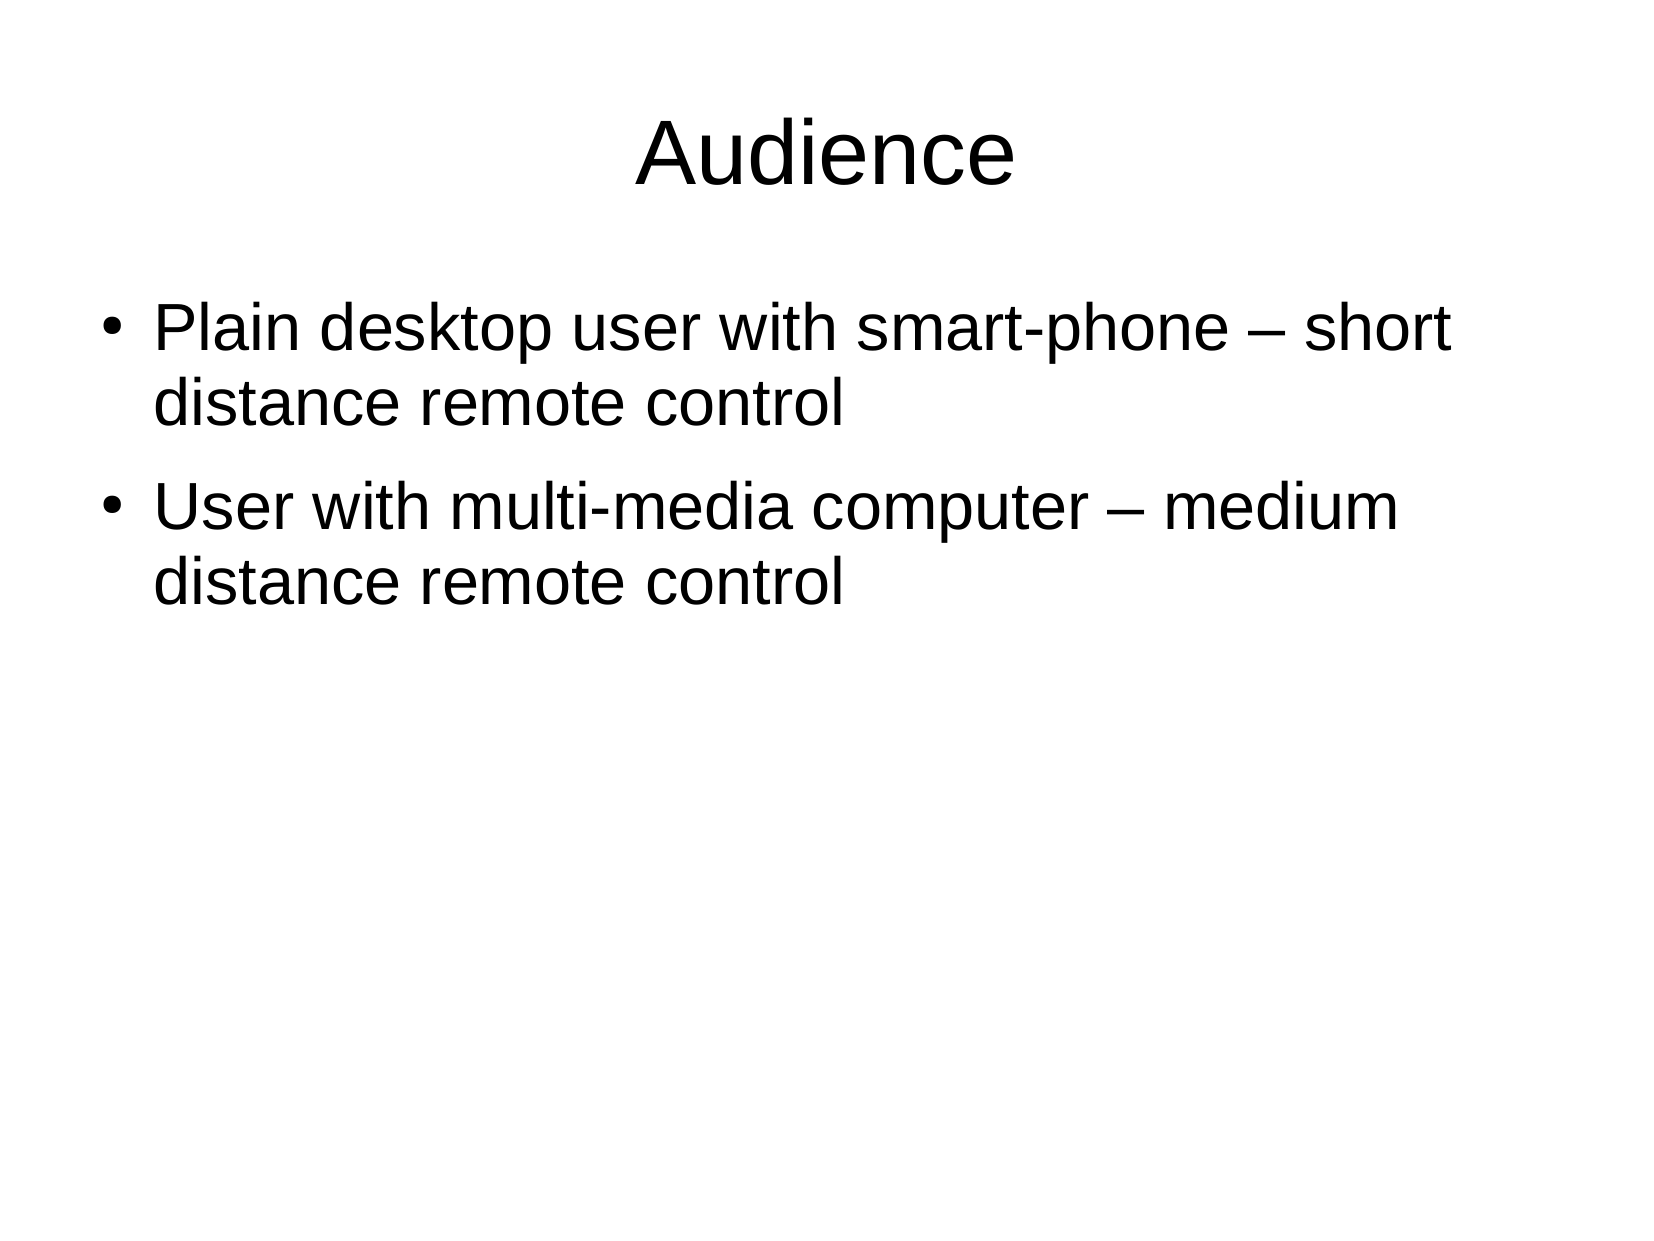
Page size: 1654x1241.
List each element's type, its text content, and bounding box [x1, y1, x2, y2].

title Audience [82, 49, 1571, 257]
list Plain desktop user with smart-phone – short distance remote control User with multi-media computer – medium distance remote control [82, 290, 1538, 1010]
